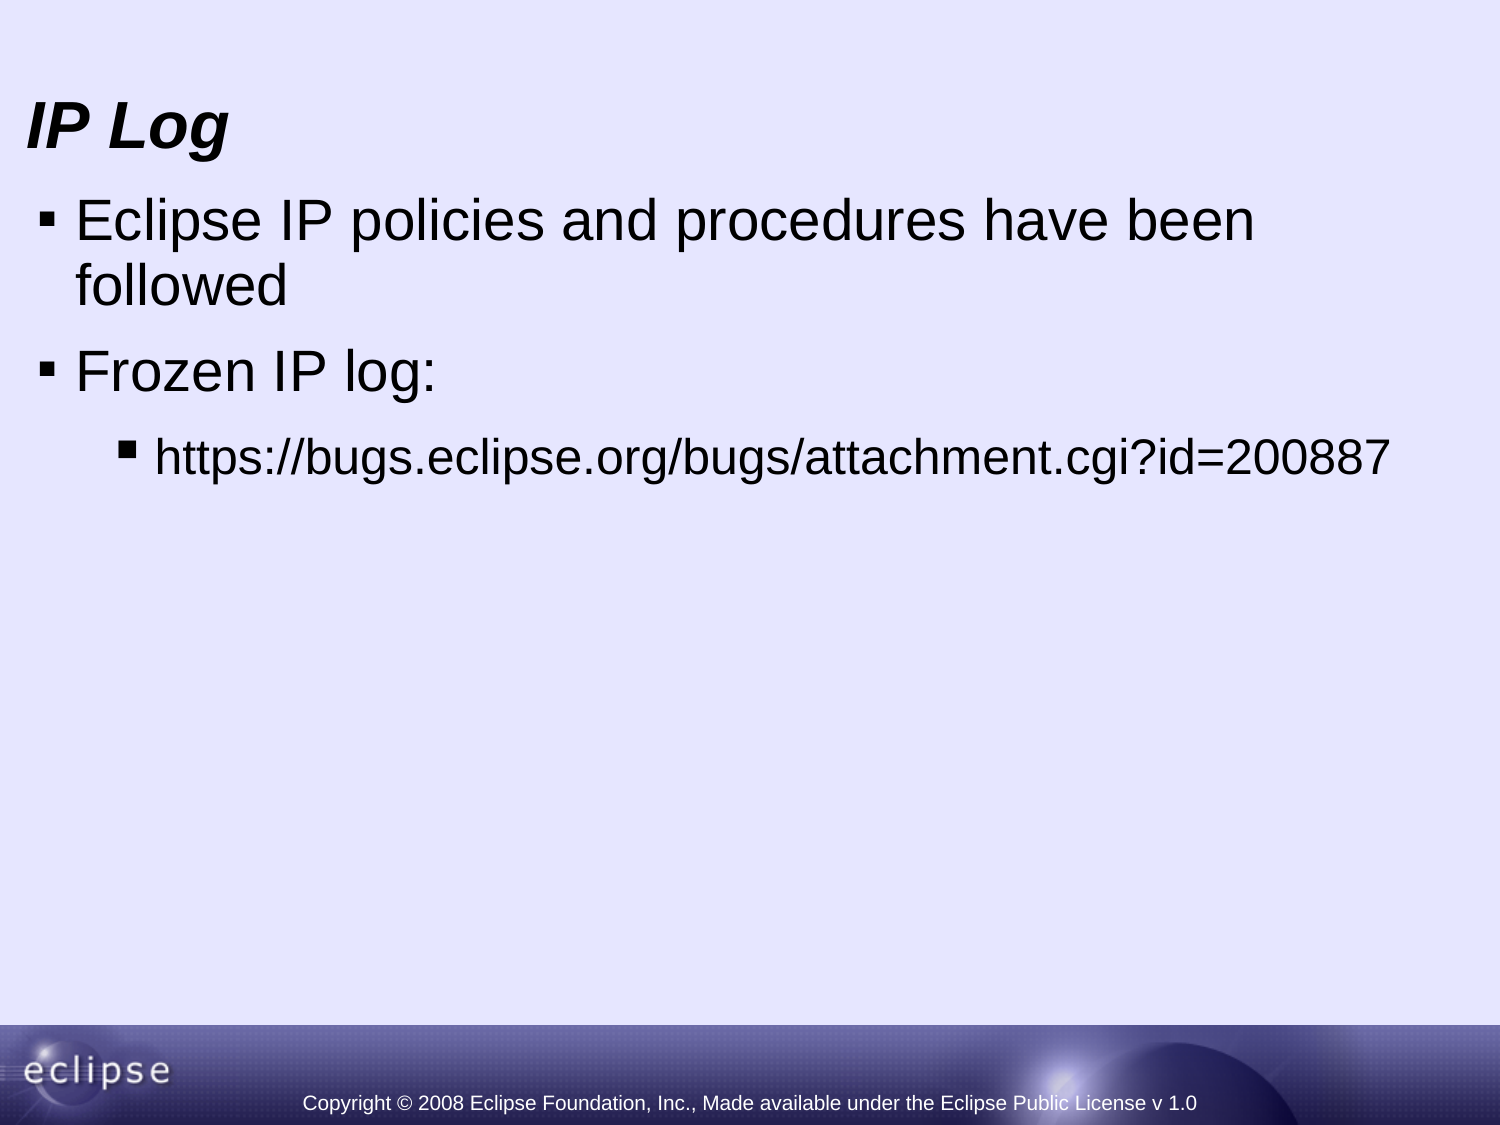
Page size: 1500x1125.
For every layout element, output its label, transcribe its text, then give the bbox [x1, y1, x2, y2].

picture [0, 1025, 1500, 1125]
list Eclipse IP policies and procedures have been followed Frozen IP log: https://bugs.eclipse.org/bugs/attachment.cgi?id=200887 [37, 187, 1463, 1021]
title IP Log [26, 84, 1474, 172]
